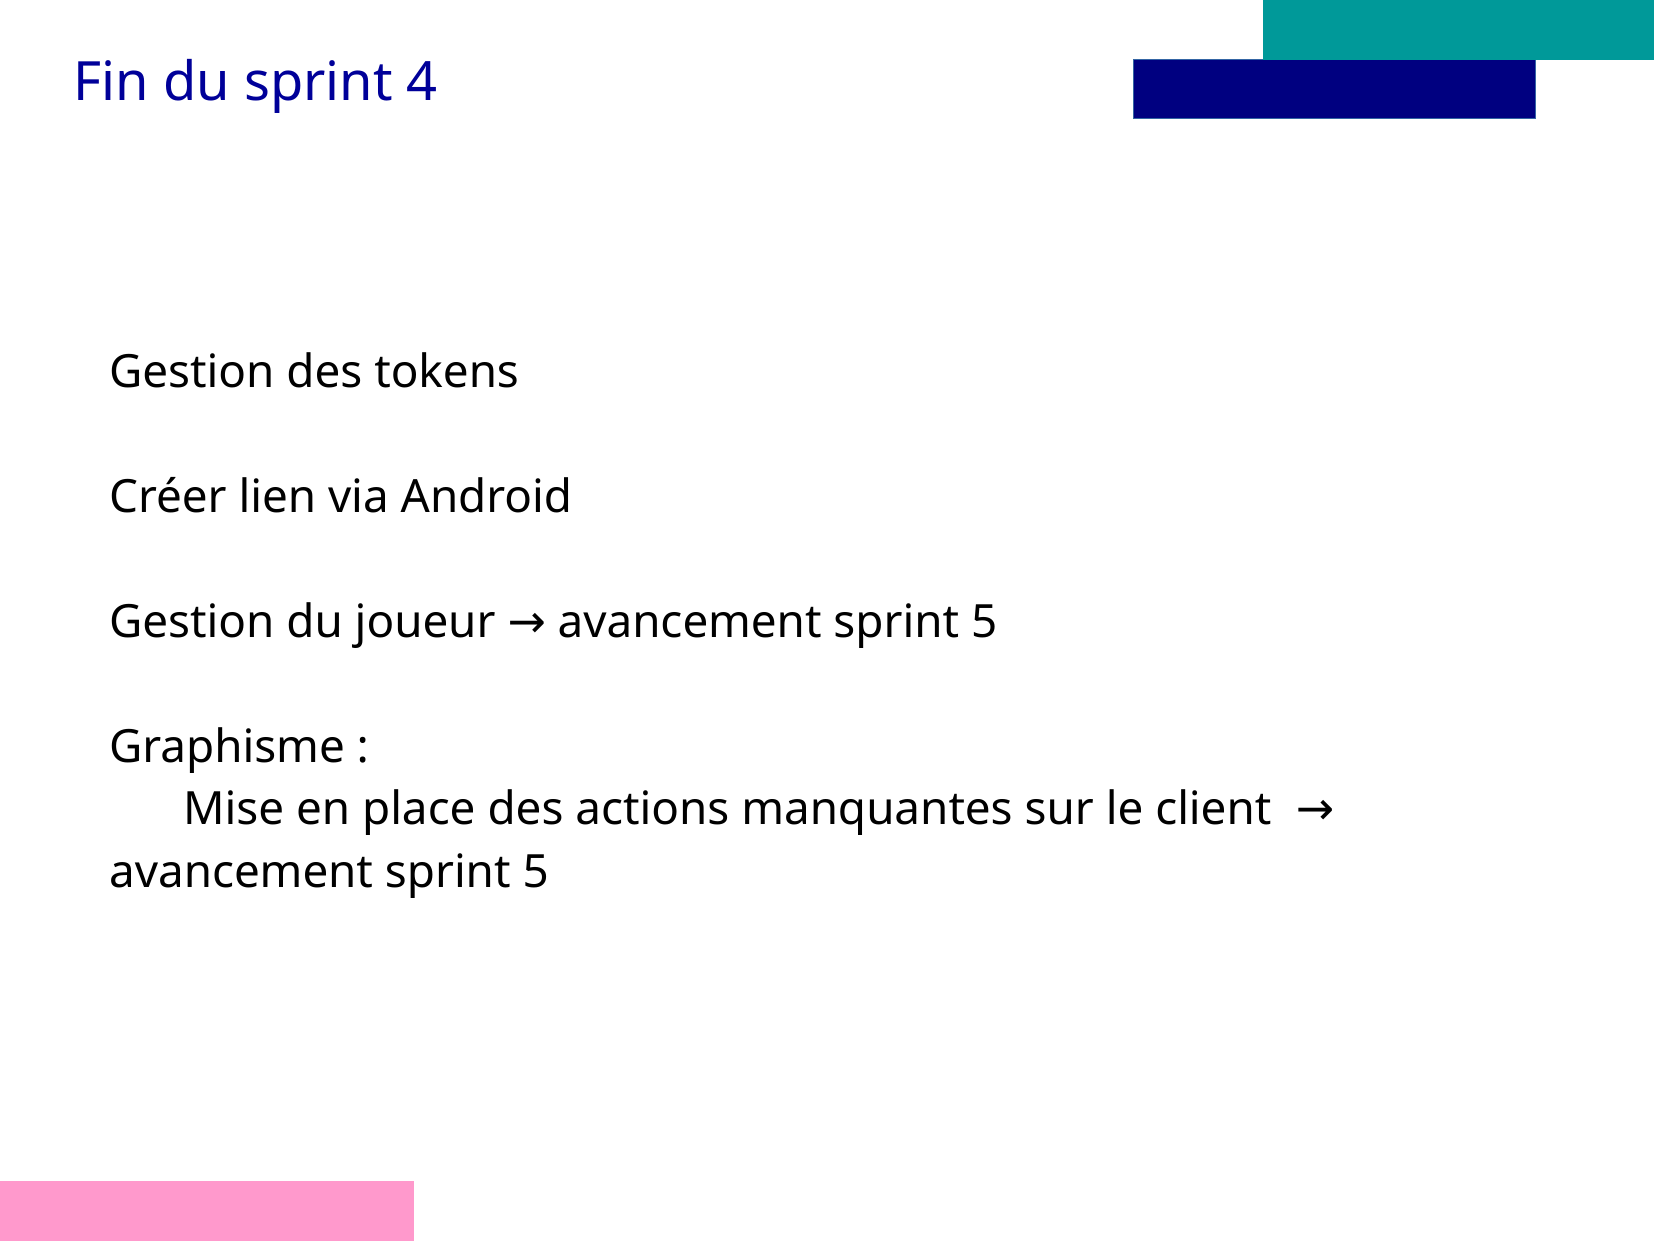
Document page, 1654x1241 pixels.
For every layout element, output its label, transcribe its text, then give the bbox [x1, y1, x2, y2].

text_box [1133, 0, 1654, 119]
text_box Gestion des tokens Créer lien via Android Gestion du joueur → avancement sprint 5 Graphisme : Mise en place des actions manquantes sur le client → avancement sprint 5 [94, 330, 1607, 893]
text_box Fin du sprint 4 [59, 35, 969, 123]
text_box [0, 1181, 414, 1241]
